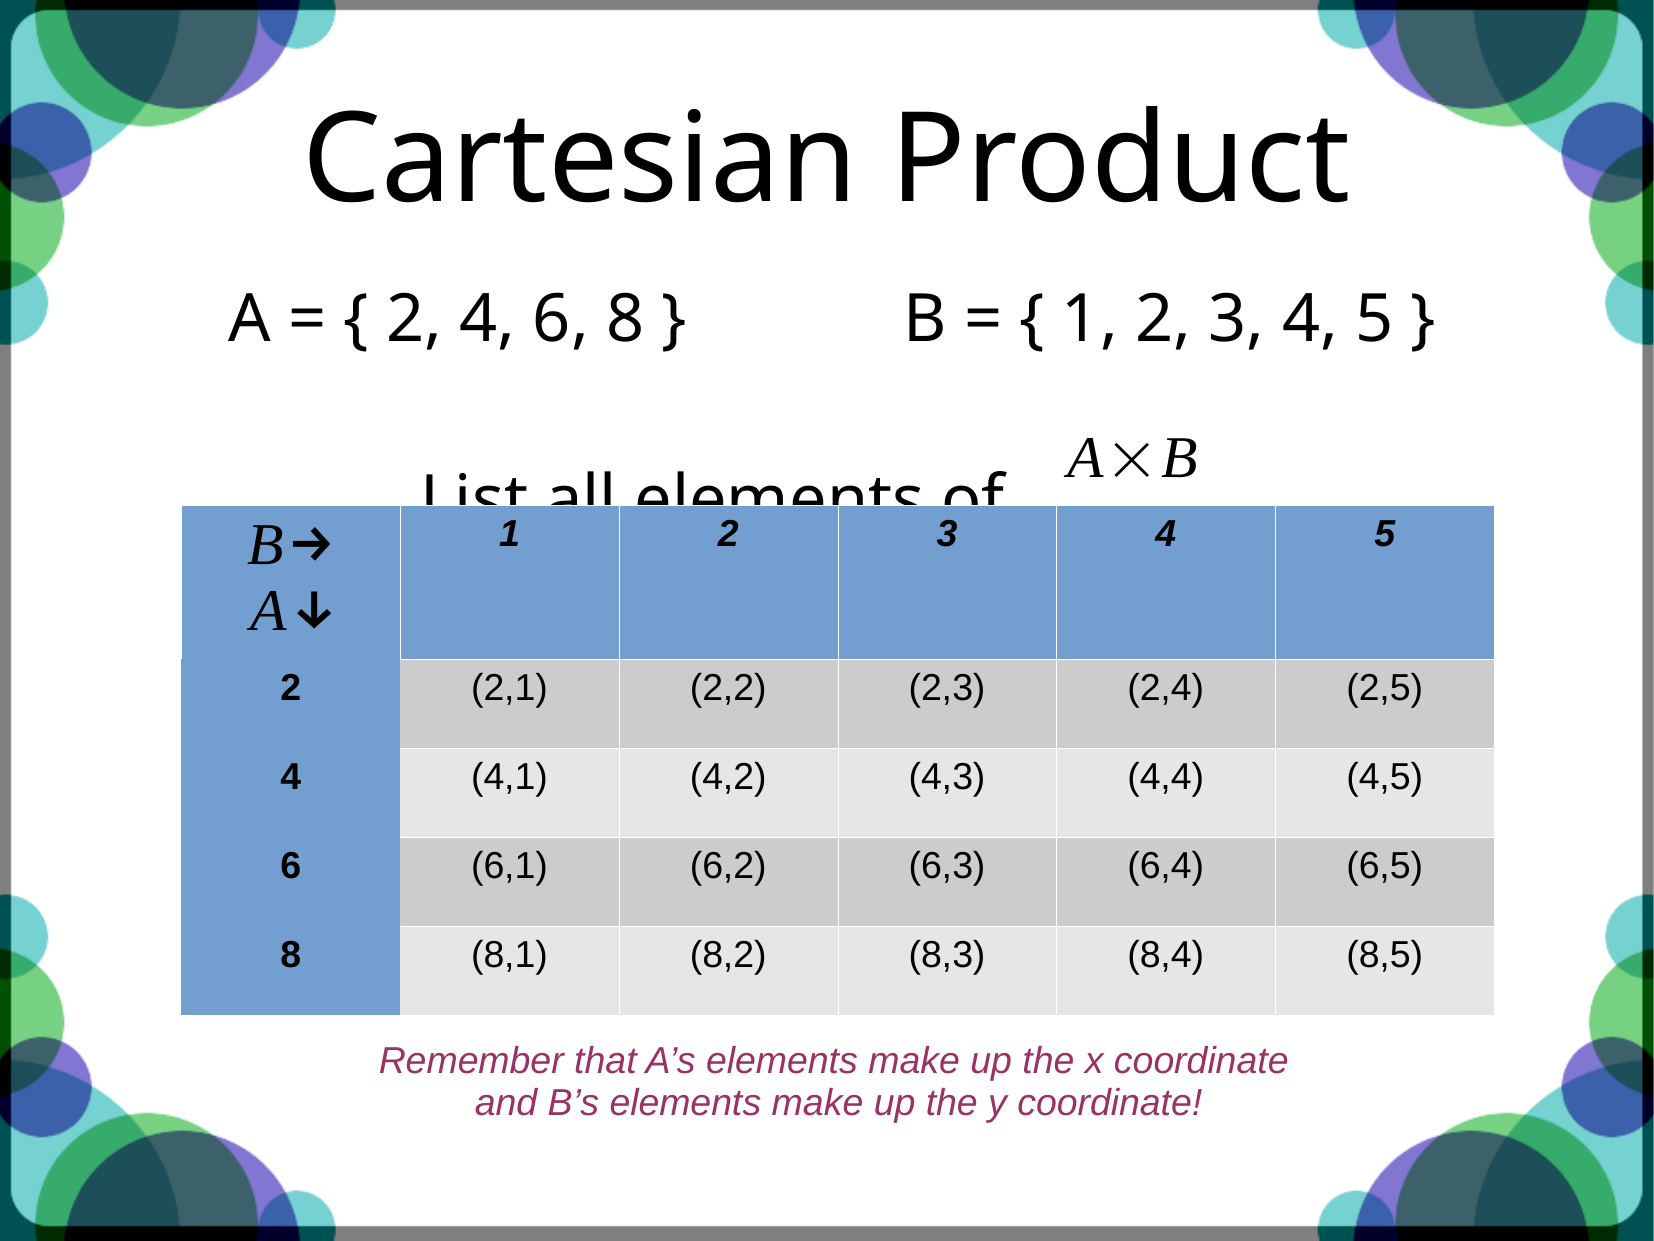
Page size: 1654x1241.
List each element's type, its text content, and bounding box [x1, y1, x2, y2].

table_cell (4,3) [839, 749, 1056, 837]
table_header [182, 506, 400, 659]
table_cell (6,4) [1057, 838, 1275, 926]
table_cell (8,5) [1276, 927, 1494, 1015]
table_header 2 [620, 506, 838, 659]
table_header 4 [1057, 506, 1275, 659]
table_cell (8,2) [620, 927, 838, 1015]
table_cell (4,1) [400, 749, 619, 837]
table_cell (4,4) [1057, 749, 1275, 837]
title Cartesian Product [82, 49, 1571, 257]
table_cell (6,1) [400, 838, 619, 926]
table_cell (2,3) [839, 660, 1056, 748]
table_cell (8,1) [400, 927, 619, 1015]
text_box A = { 2, 4, 6, 8 } B = { 1, 2, 3, 4, 5 } List all elements of [135, 270, 1531, 943]
picture [0, 0, 1654, 1241]
text_box Remember that A’s elements make up the x coordinate and B’s elements make up the y coordinate! [226, 1032, 1452, 1132]
table_cell (2,5) [1276, 660, 1494, 748]
table_cell 8 [181, 926, 400, 1015]
table_cell (2,2) [620, 660, 838, 748]
table_cell (6,3) [839, 838, 1056, 926]
table_cell 4 [181, 748, 400, 837]
chart [228, 513, 352, 645]
table_header 5 [1276, 506, 1494, 659]
table_cell (8,3) [839, 927, 1056, 1015]
table_cell (4,2) [620, 749, 838, 837]
chart [1045, 425, 1213, 492]
table_cell (2,4) [1057, 660, 1275, 748]
table_cell (2,1) [400, 660, 619, 748]
table_cell (6,2) [620, 838, 838, 926]
table_cell 2 [181, 659, 400, 748]
table_cell (6,5) [1276, 838, 1494, 926]
table_cell 6 [181, 837, 400, 926]
table_header 3 [839, 506, 1056, 659]
table_header 1 [401, 506, 619, 659]
table_cell (4,5) [1276, 749, 1494, 837]
table_cell (8,4) [1057, 927, 1275, 1015]
